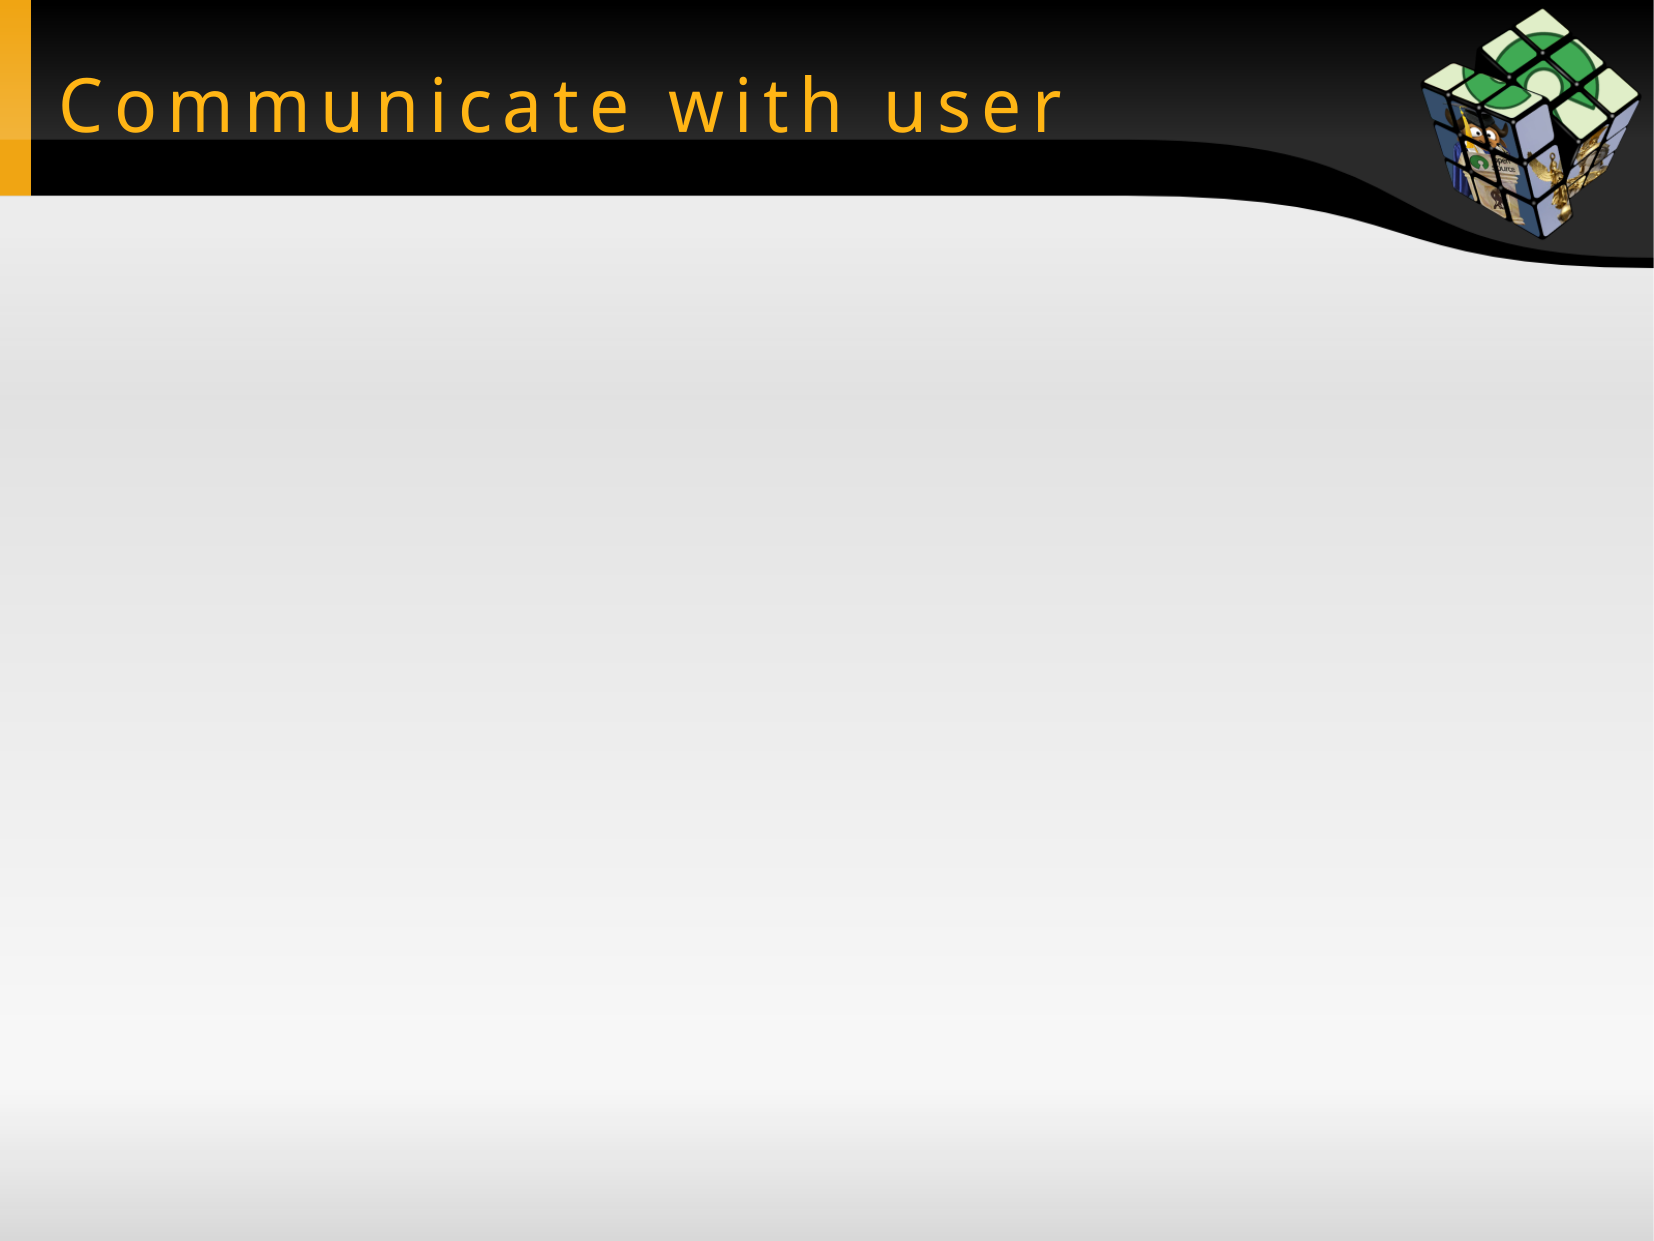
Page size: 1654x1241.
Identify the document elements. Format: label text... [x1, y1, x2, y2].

title Communicate with user [59, 29, 1270, 178]
picture [0, 0, 1654, 1241]
